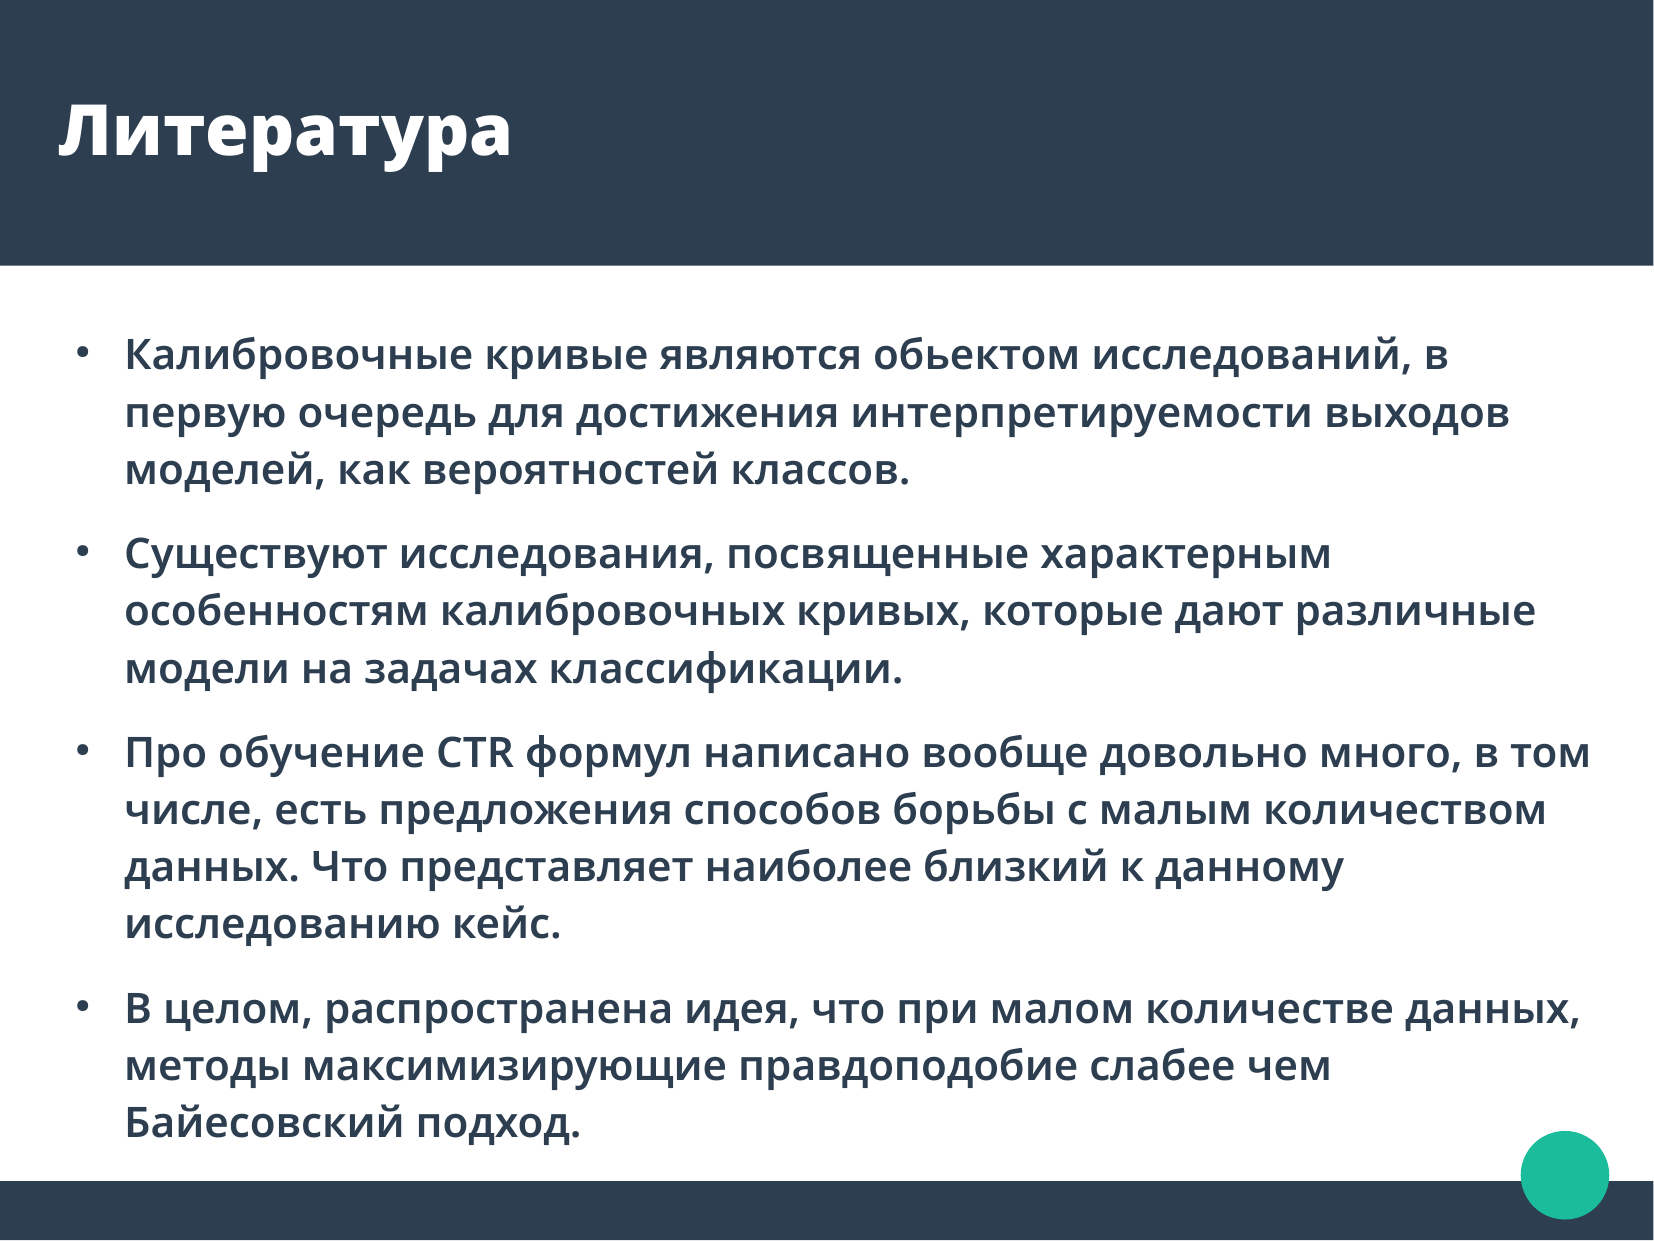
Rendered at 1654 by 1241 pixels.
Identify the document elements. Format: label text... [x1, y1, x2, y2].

list Калибровочные кривые являются обьектом исследований, в первую очередь для достижения интерпретируемости выходов моделей, как вероятностей классов. Существуют исследования, посвященные характерным особенностям калибровочных кривых, которые дают различные модели на задачах классификации. Про обучение CTR формул написано вообще довольно много, в том числе, есть предложения способов борьбы с малым количеством данных. Что представляет наиболее близкий к данному исследованию кейс. В целом, распространена идея, что при малом количестве данных, методы максимизирующие правдоподобие слабее чем Байесовский подход. [59, 324, 1595, 1152]
title Литература [59, 49, 1595, 207]
